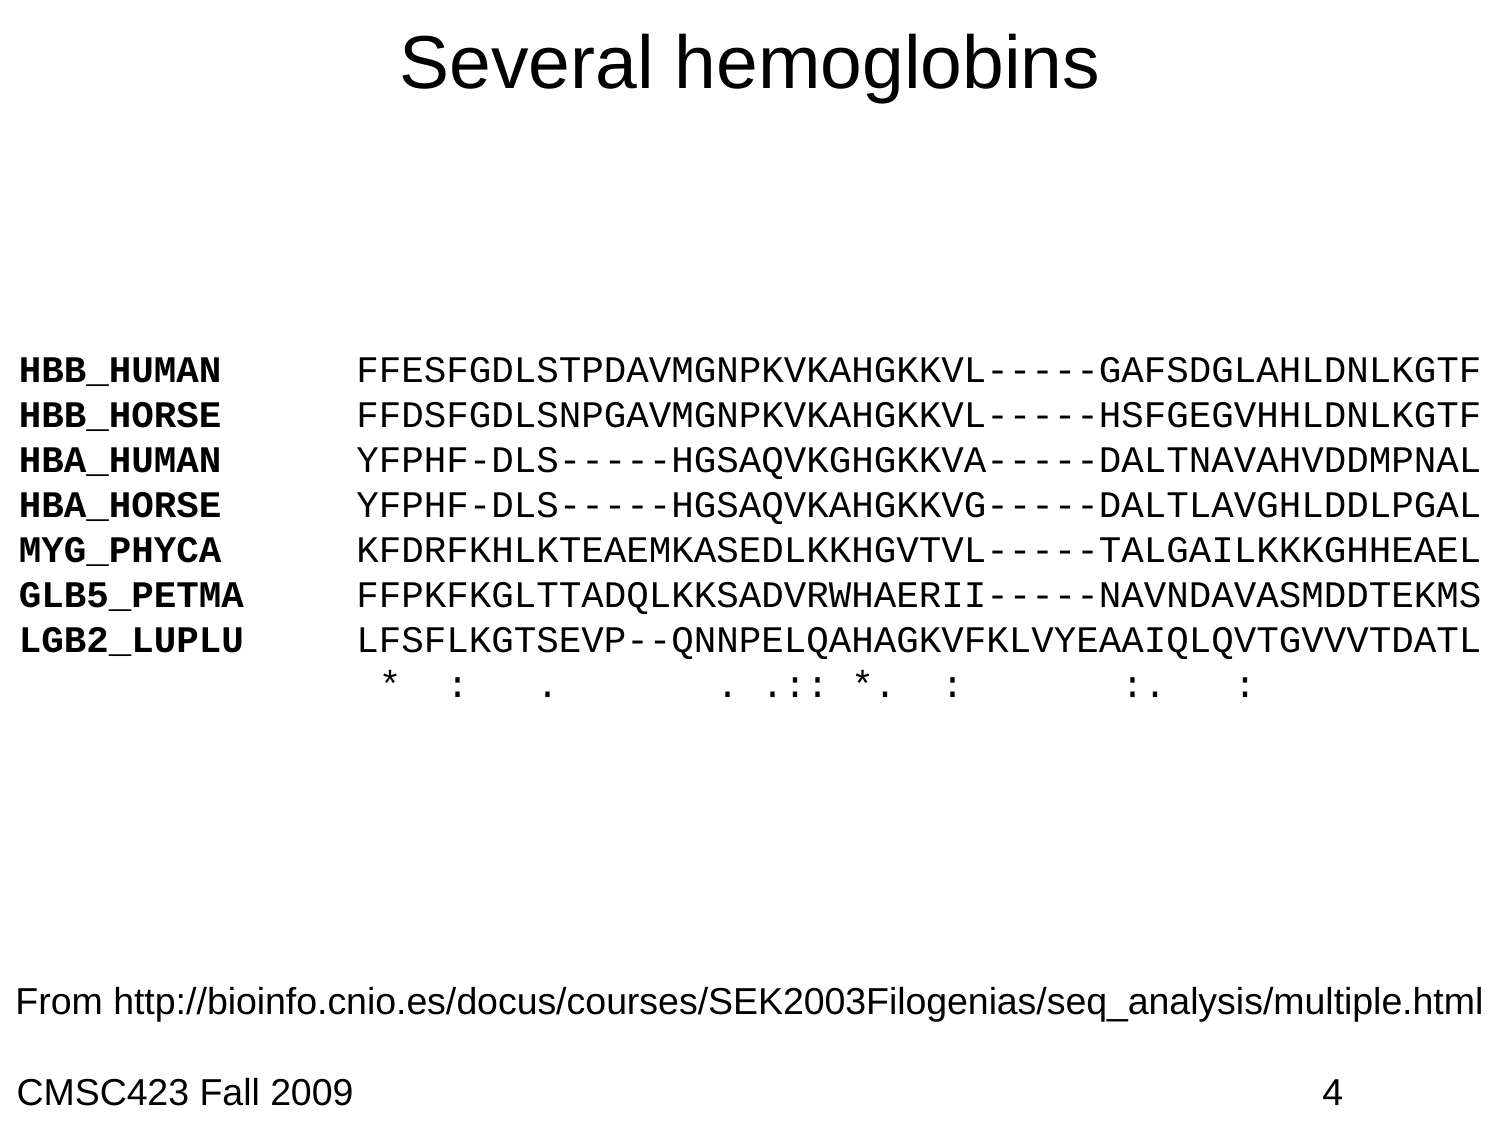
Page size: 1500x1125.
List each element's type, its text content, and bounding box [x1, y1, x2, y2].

text_box HBB_HUMAN FFESFGDLSTPDAVMGNPKVKAHGKKVL-----GAFSDGLAHLDNLKGTF HBB_HORSE FFDSFGDLSNPGAVMGNPKVKAHGKKVL-----HSFGEGVHHLDNLKGTF HBA_HUMAN YFPHF-DLS-----HGSAQVKGHGKKVA-----DALTNAVAHVDDMPNAL HBA_HORSE YFPHF-DLS-----HGSAQVKAHGKKVG-----DALTLAVGHLDDLPGAL MYG_PHYCA KFDRFKHLKTEAEMKASEDLKKHGVTVL-----TALGAILKKKGHHEAEL GLB5_PETMA FFPKFKGLTTADQLKKSADVRWHAERII-----NAVNDAVASMDDTEKMS LGB2_LUPLU LFSFLKGTSEVP--QNNPELQAHAGKVFKLVYEAAIQLQVTGVVVTDATL * : . . .:: *. : :. : [4, 337, 1500, 713]
title Several hemoglobins [0, 12, 1500, 113]
text_box From http://bioinfo.cnio.es/docus/courses/SEK2003Filogenias/seq_analysis/multiple.html [0, 968, 1499, 1030]
